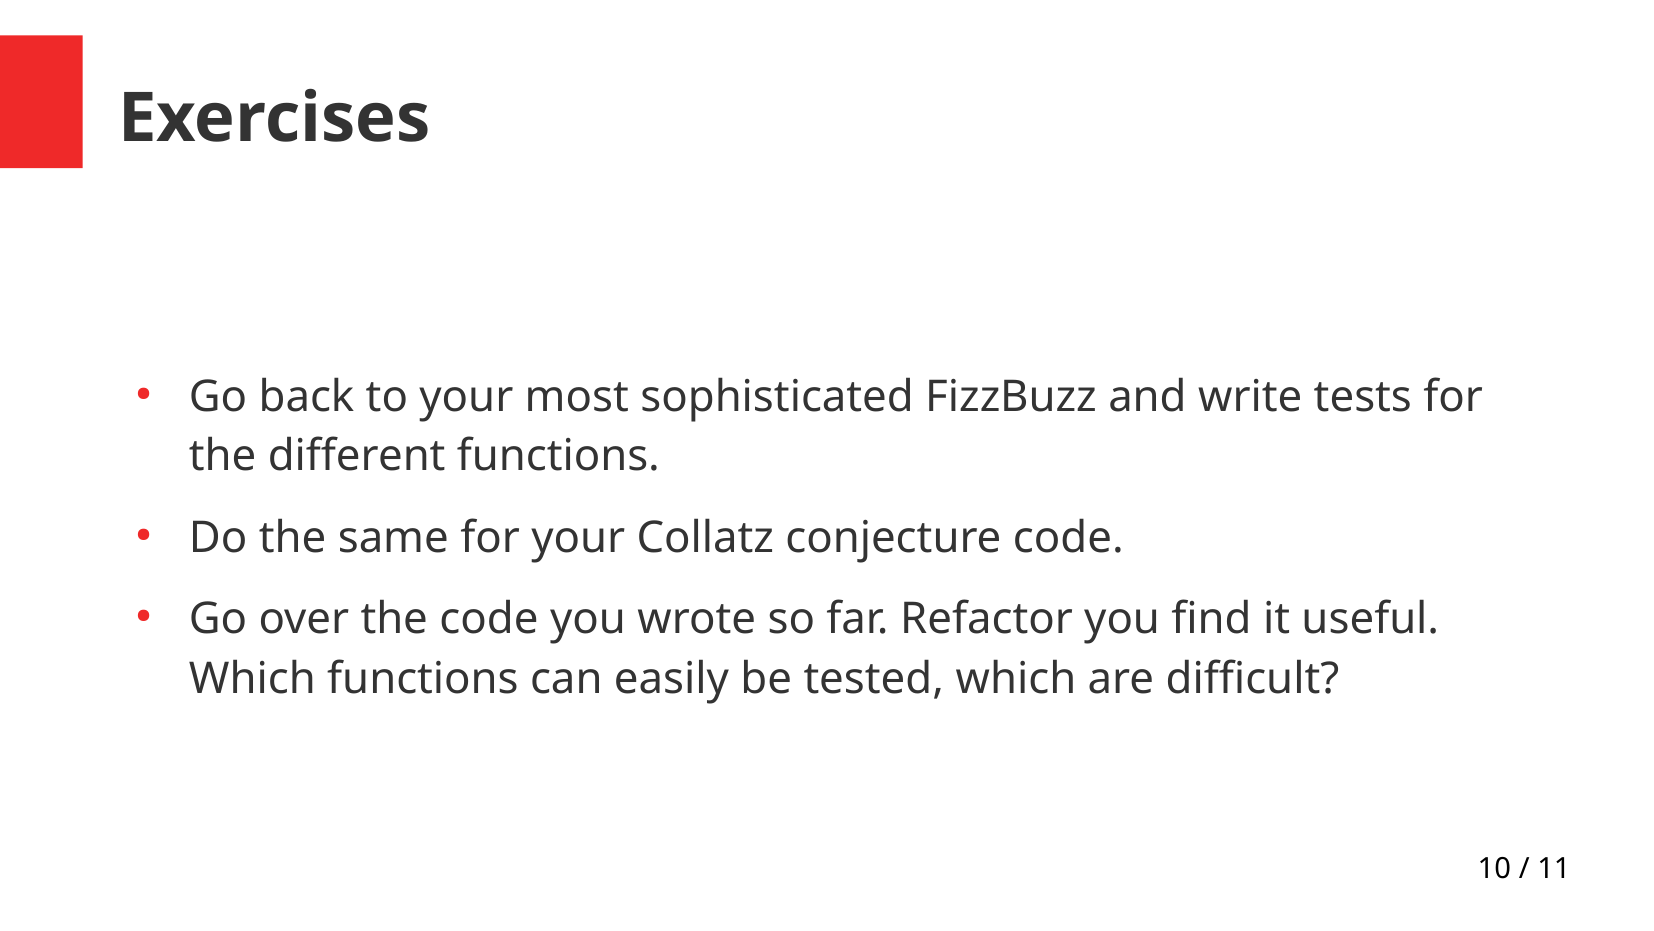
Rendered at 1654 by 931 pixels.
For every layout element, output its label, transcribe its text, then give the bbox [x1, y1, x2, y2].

title Exercises [118, 36, 1571, 193]
list Go back to your most sophisticated FizzBuzz and write tests for the different functions. Do the same for your Collatz conjecture code. Go over the code you wrote so far. Refactor you find it useful. Which functions can easily be tested, which are difficult? [118, 265, 1536, 806]
